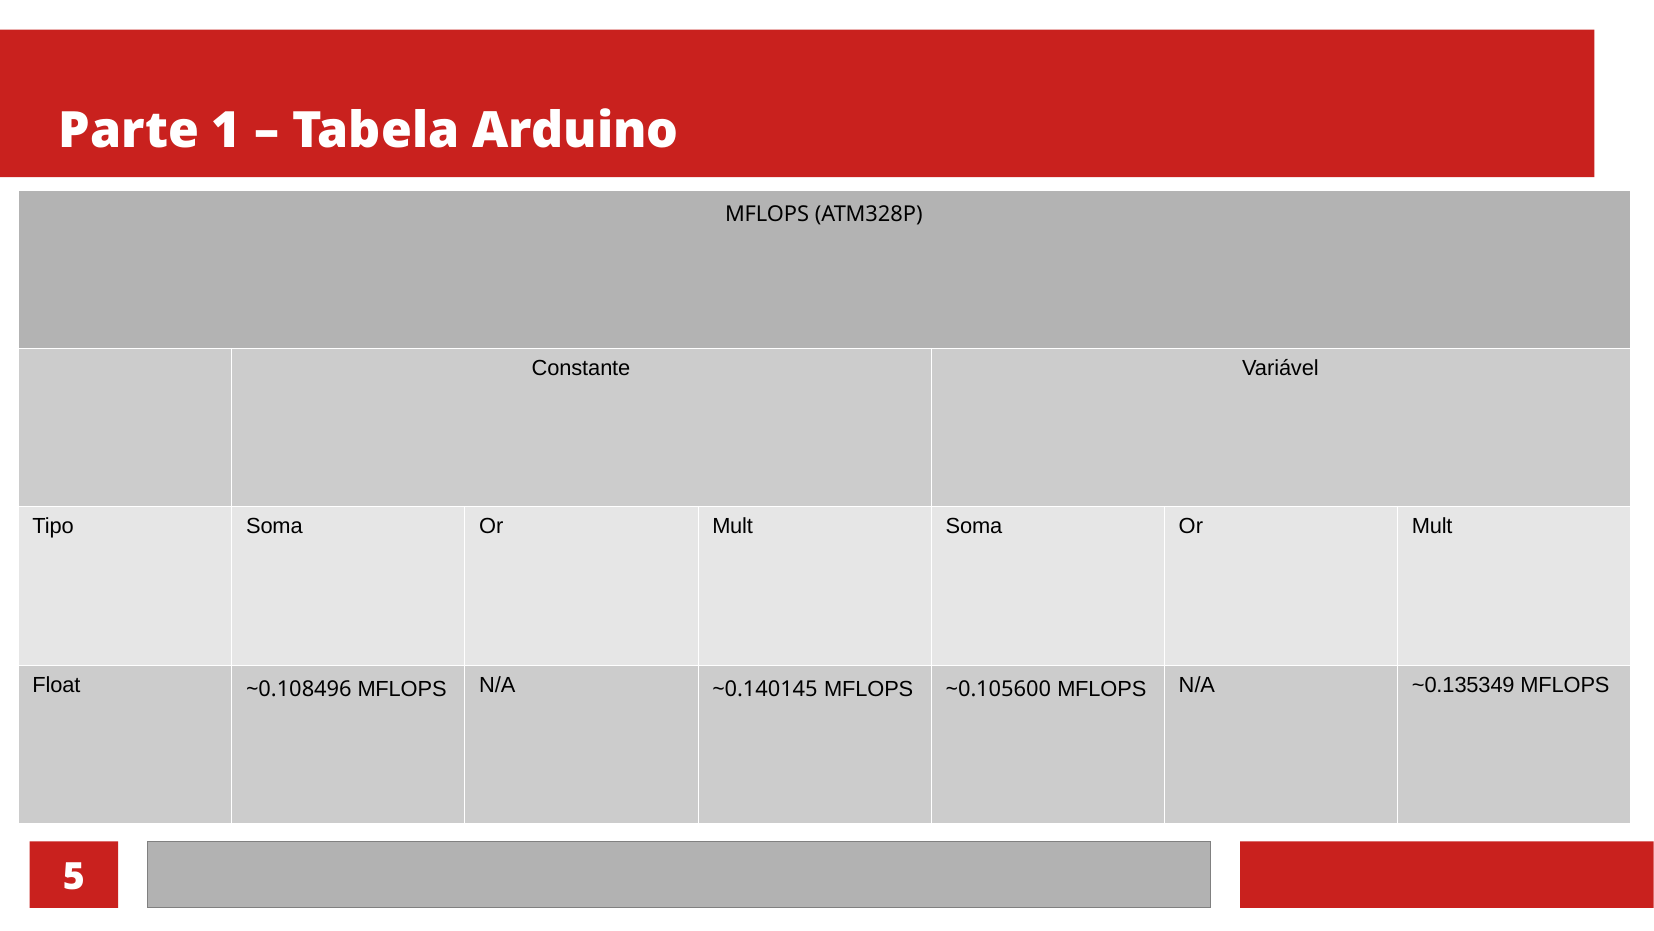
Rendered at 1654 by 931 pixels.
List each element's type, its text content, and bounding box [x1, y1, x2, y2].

table_cell ~0.105600 MFLOPS [932, 666, 1164, 823]
table_header MFLOPS (ATM328P) [19, 191, 1630, 348]
table_cell Constante [232, 349, 931, 506]
table_cell N/A [465, 666, 698, 823]
table_cell Float [19, 666, 231, 823]
table_cell ~0.108496 MFLOPS [232, 666, 464, 823]
table_cell N/A [1165, 666, 1397, 823]
table_cell Soma [932, 507, 1164, 665]
table_cell Or [465, 507, 698, 665]
table_cell Mult [699, 507, 931, 665]
title Parte 1 – Tabela Arduino [59, 44, 1595, 163]
table_cell Mult [1398, 507, 1630, 665]
table_cell ~0.140145 MFLOPS [699, 666, 931, 823]
table_cell [19, 349, 231, 506]
table_cell Tipo [19, 507, 231, 665]
table_cell ~0.135349 MFLOPS [1398, 666, 1630, 823]
table_cell Soma [232, 507, 464, 665]
table_cell Or [1165, 507, 1397, 665]
table_cell Variável [932, 349, 1630, 506]
